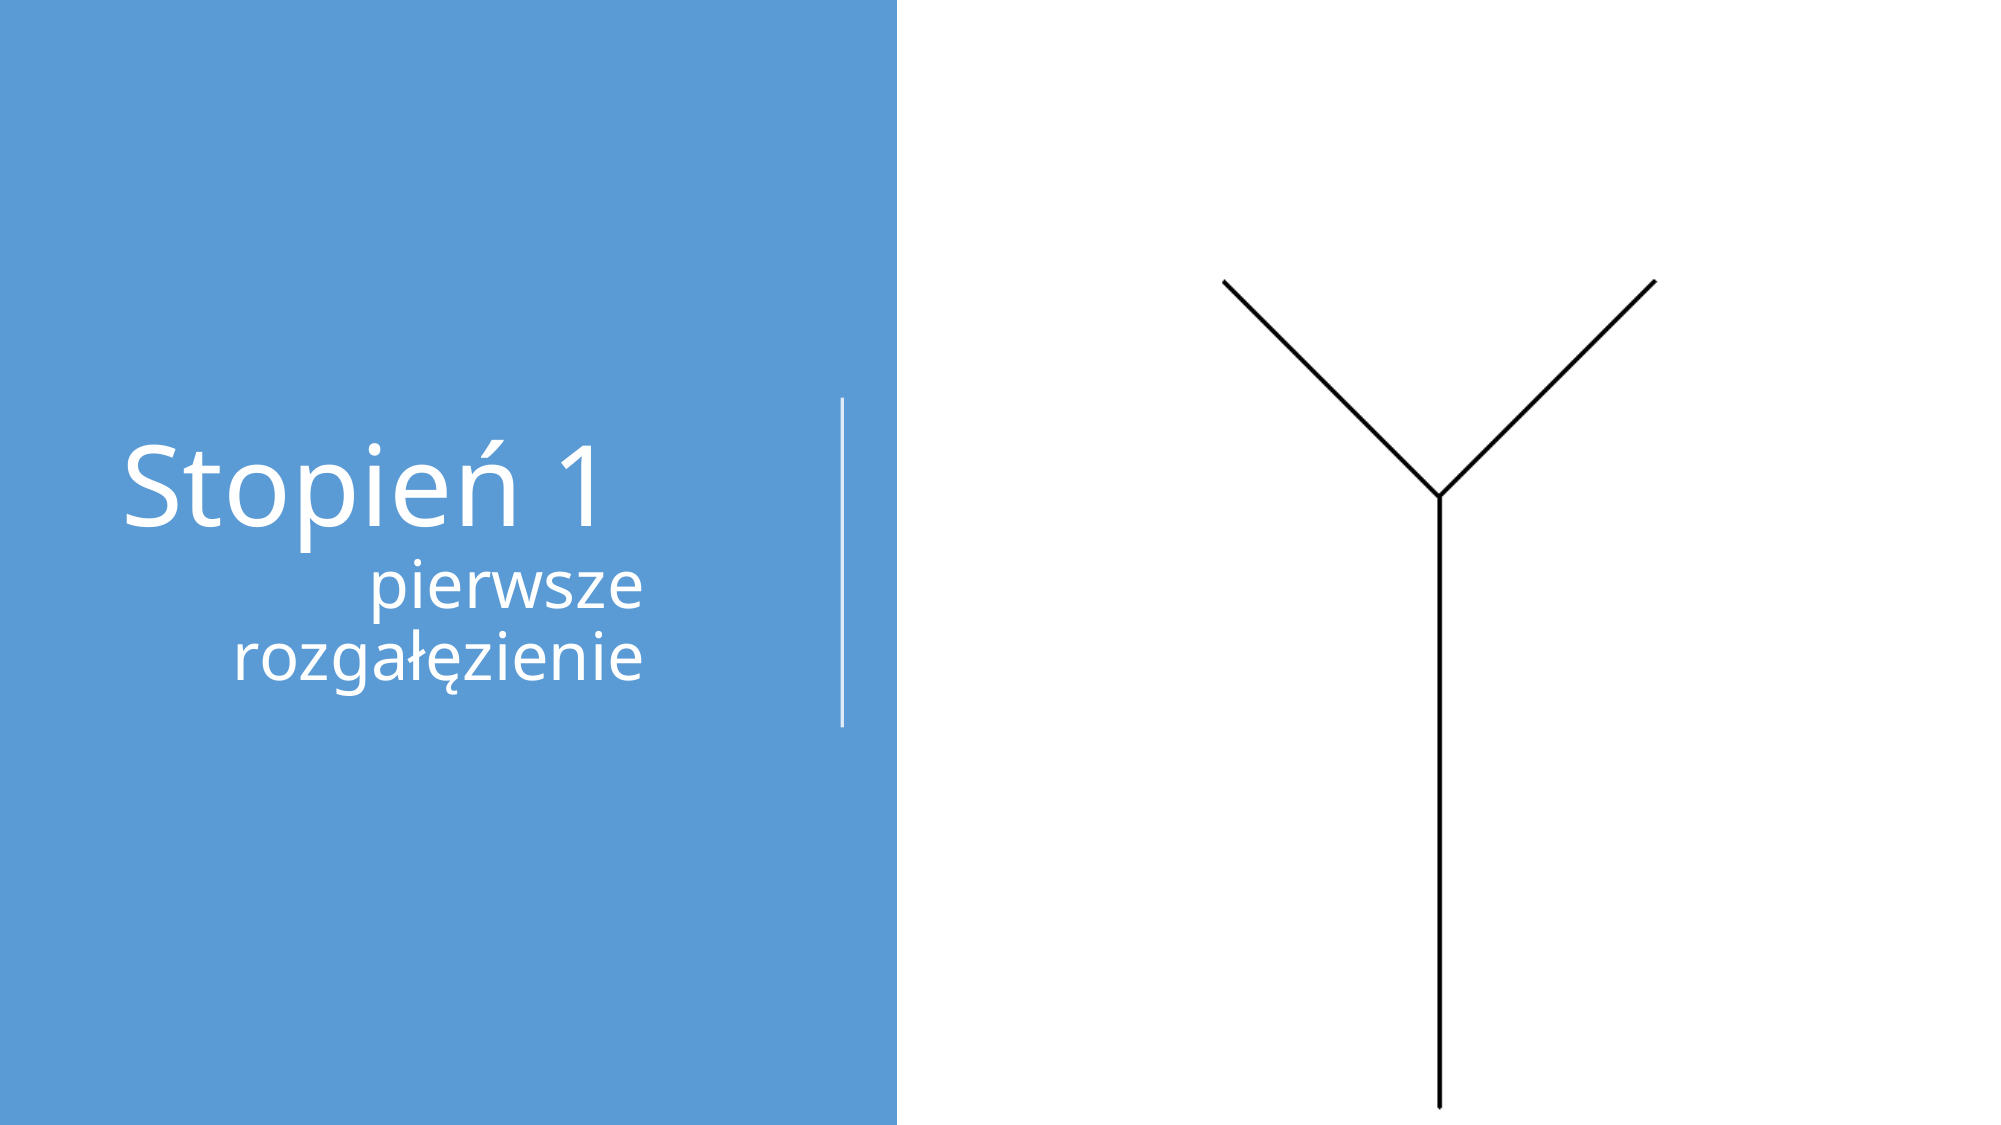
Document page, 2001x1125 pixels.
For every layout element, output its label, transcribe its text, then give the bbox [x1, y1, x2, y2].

picture [948, 0, 1935, 1125]
text_box [0, 0, 897, 1125]
title Stopień 1 pierwsze rozgałęzienie [106, 104, 791, 1021]
